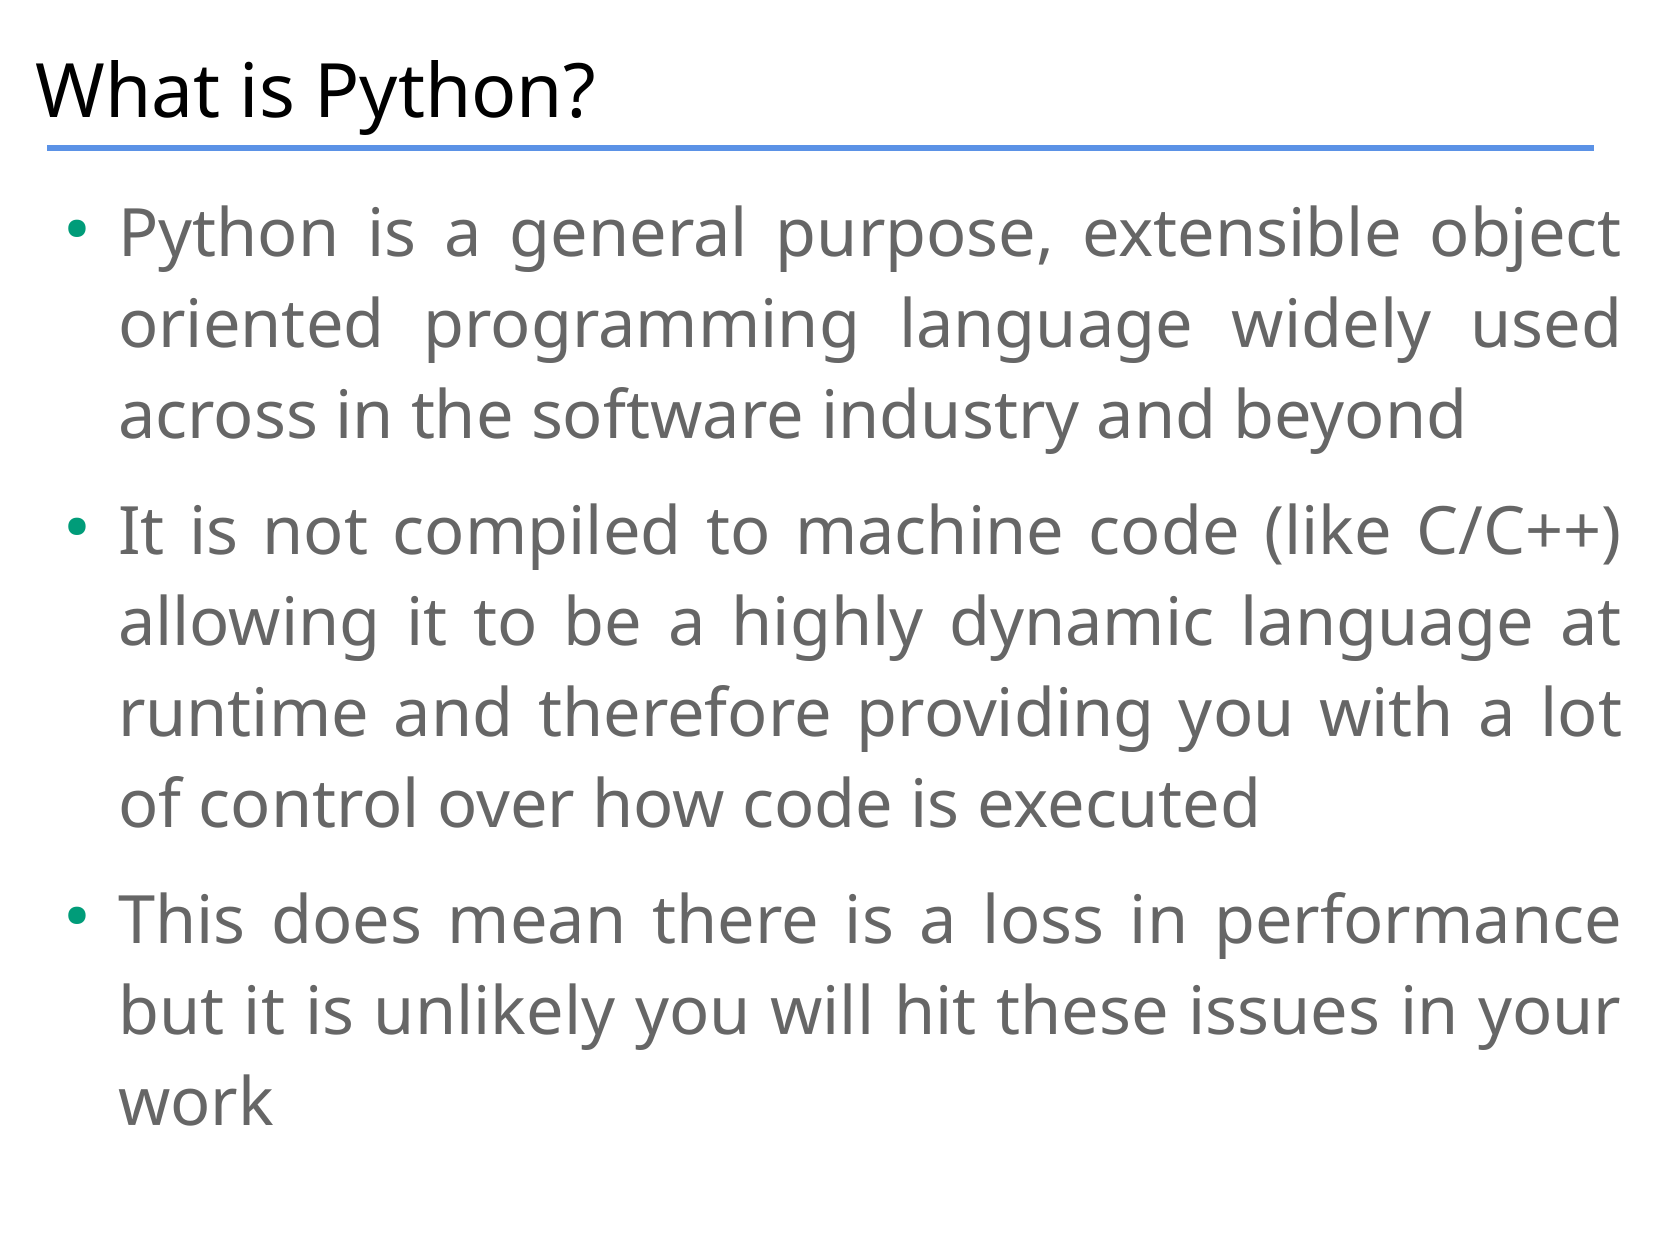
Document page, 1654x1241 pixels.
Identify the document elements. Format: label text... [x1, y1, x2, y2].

title What is Python? [35, 29, 1217, 148]
list Python is a general purpose, extensible object oriented programming language widely used across in the software industry and beyond It is not compiled to machine code (like C/C++) allowing it to be a highly dynamic language at runtime and therefore providing you with a lot of control over how code is executed This does mean there is a loss in performance but it is unlikely you will hit these issues in your work [47, 185, 1625, 1174]
